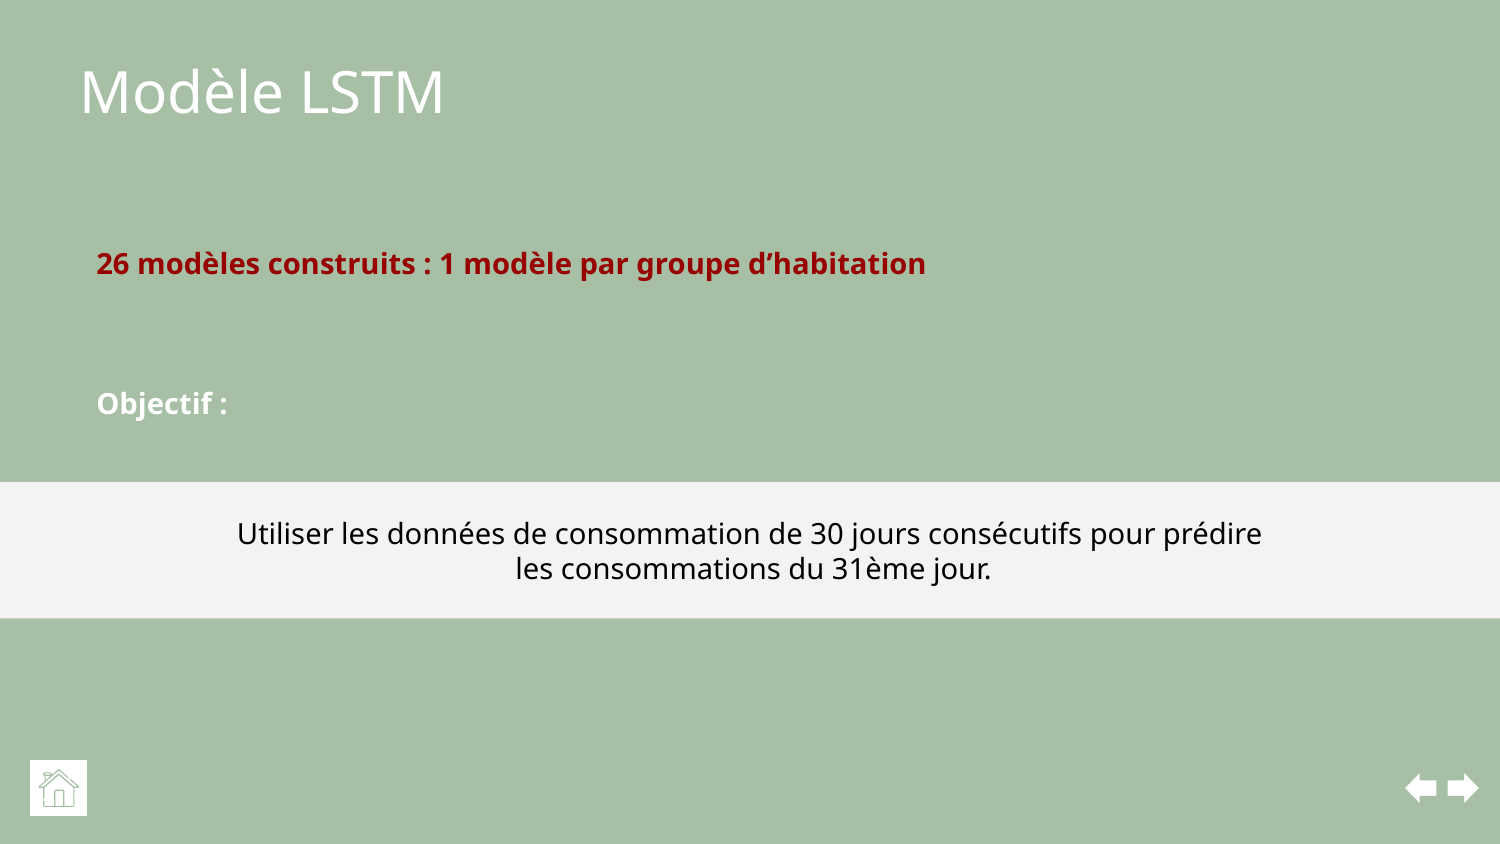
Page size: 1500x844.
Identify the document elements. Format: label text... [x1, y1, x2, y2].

text_box [29, 758, 88, 818]
text_box Utiliser les données de consommation de 30 jours consécutifs pour prédire les consommations du 31ème jour. [0, 481, 1500, 619]
text_box [1446, 770, 1481, 806]
title Modèle LSTM [64, 39, 594, 130]
text_box [1403, 771, 1438, 806]
subtitle 26 modèles construits : 1 modèle par groupe d’habitation Objectif : [81, 160, 1419, 481]
